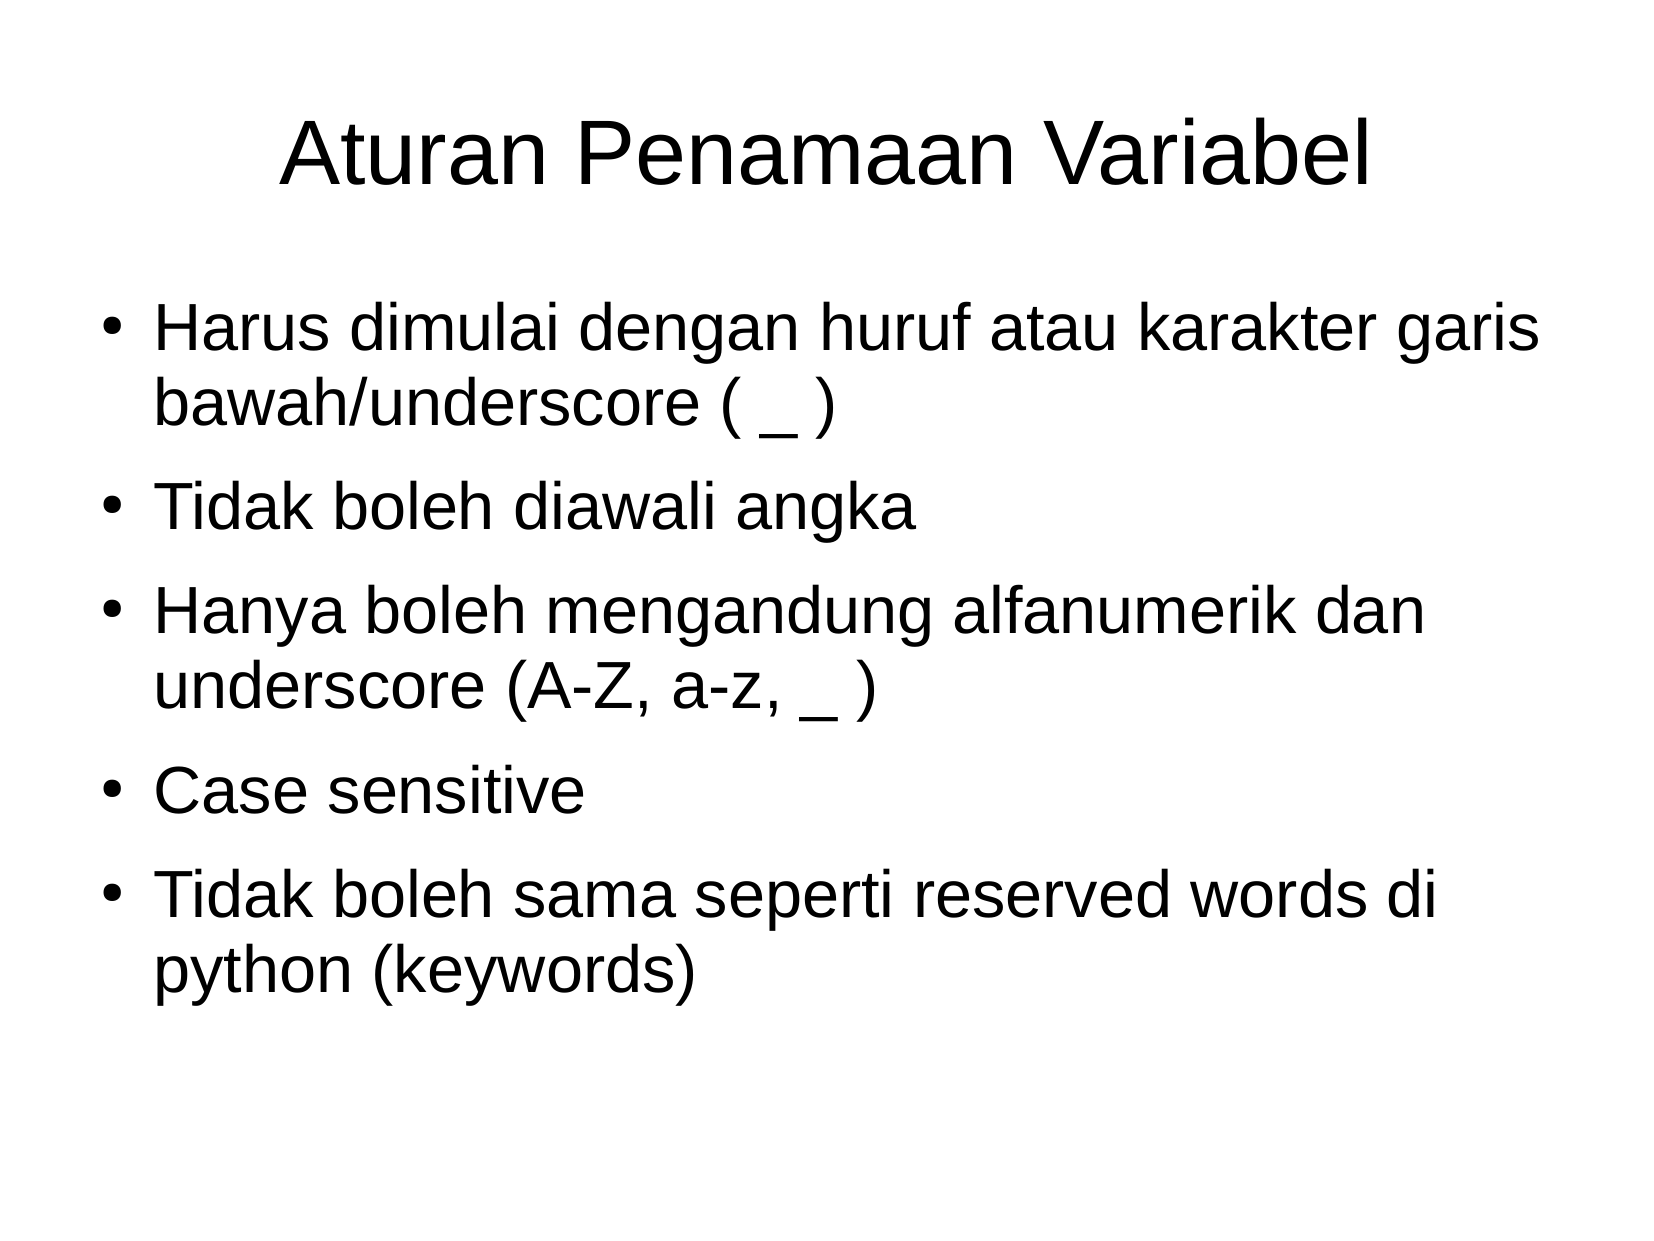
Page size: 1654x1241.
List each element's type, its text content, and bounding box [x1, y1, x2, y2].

list Harus dimulai dengan huruf atau karakter garis bawah/underscore ( _ ) Tidak boleh diawali angka Hanya boleh mengandung alfanumerik dan underscore (A-Z, a-z, _ ) Case sensitive Tidak boleh sama seperti reserved words di python (keywords) [82, 290, 1571, 1010]
title Aturan Penamaan Variabel [82, 49, 1571, 257]
